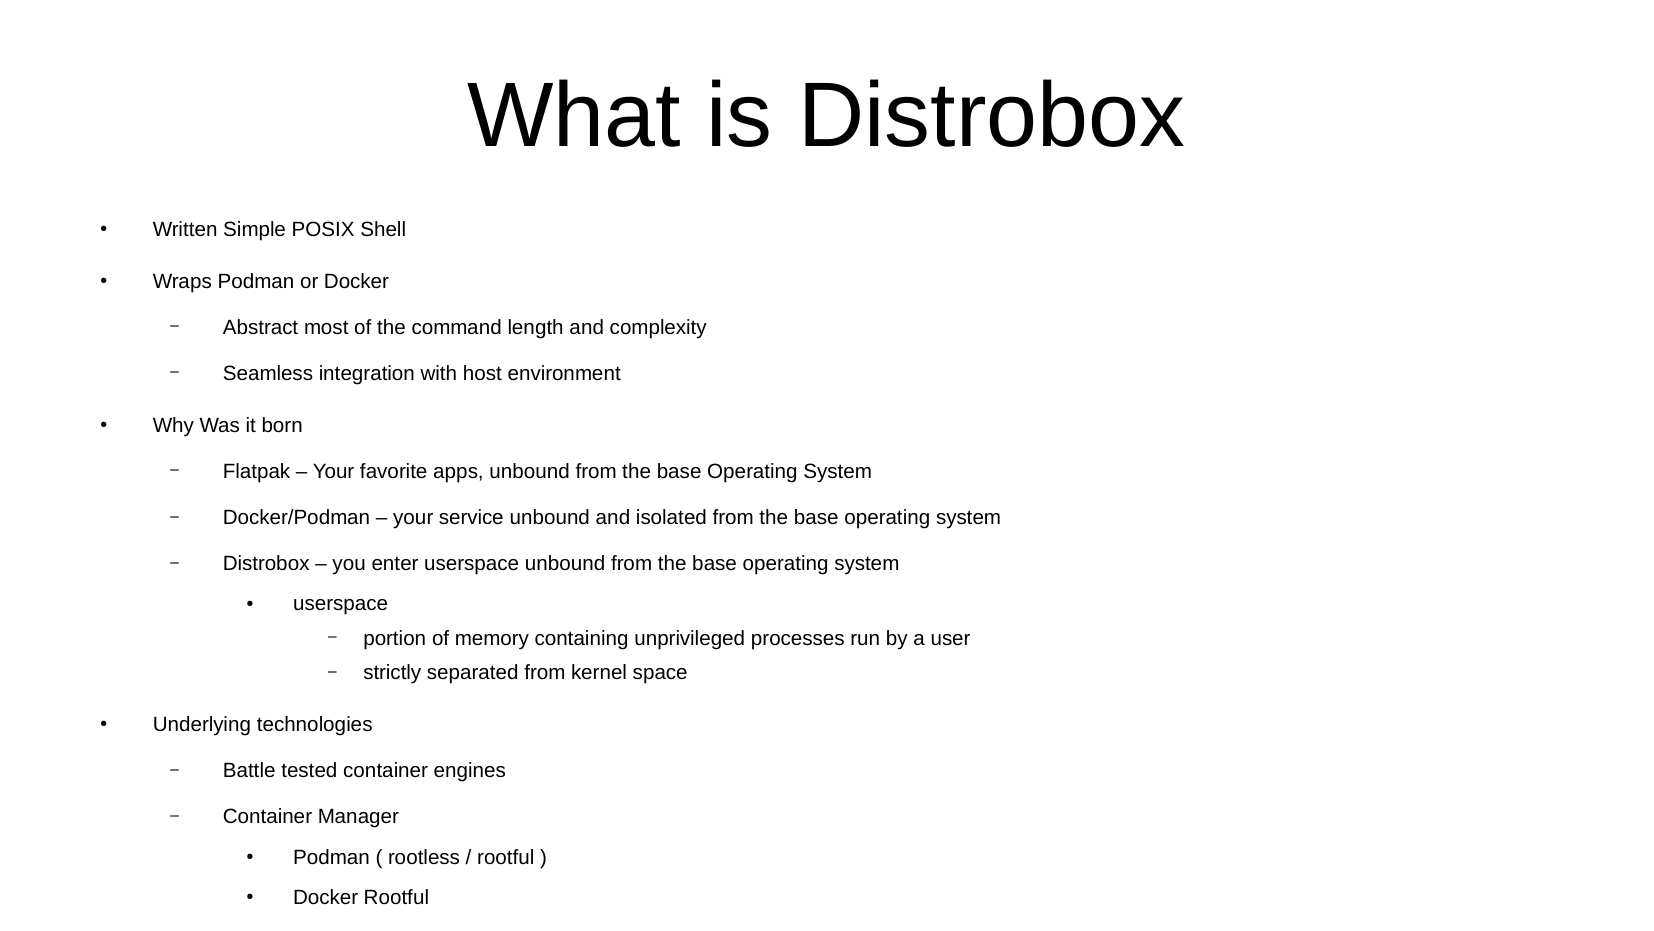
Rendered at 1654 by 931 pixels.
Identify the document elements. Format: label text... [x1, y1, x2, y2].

list Written Simple POSIX Shell Wraps Podman or Docker Abstract most of the command length and complexity Seamless integration with host environment Why Was it born Flatpak – Your favorite apps, unbound from the base Operating System Docker/Podman – your service unbound and isolated from the base operating system Distrobox – you enter userspace unbound from the base operating system userspace portion of memory containing unprivileged processes run by a user strictly separated from kernel space Underlying technologies Battle tested container engines Container Manager Podman ( rootless / rootful ) Docker Rootful [82, 217, 1636, 916]
title What is Distrobox [82, 37, 1571, 193]
